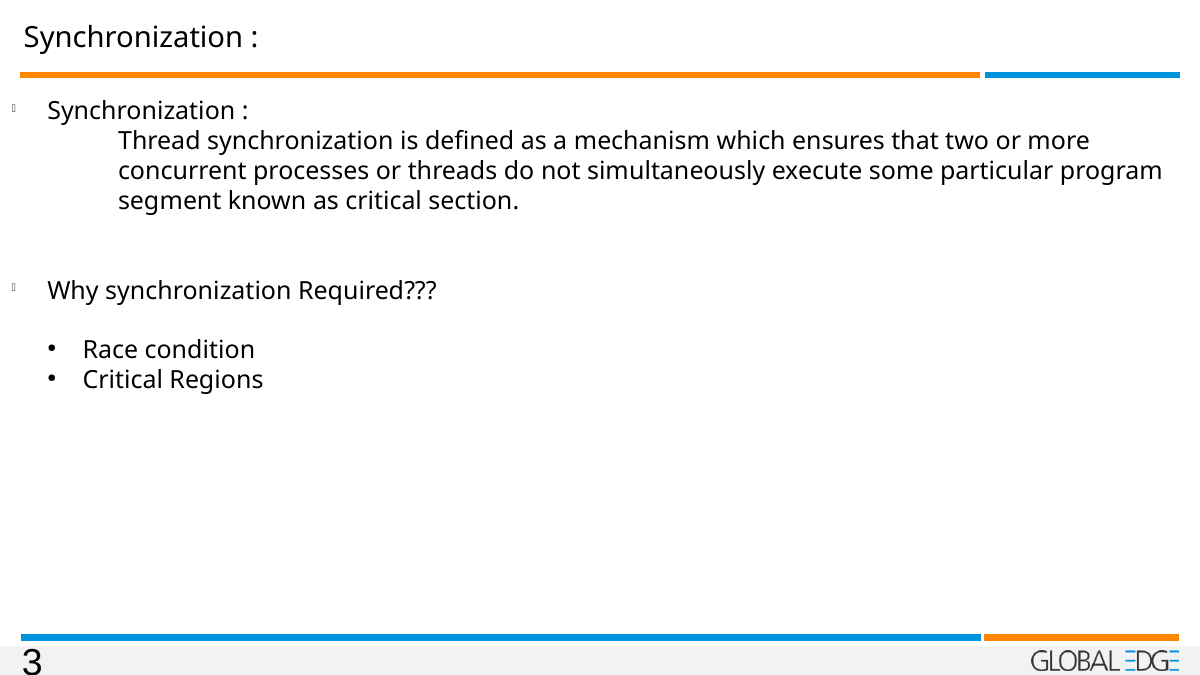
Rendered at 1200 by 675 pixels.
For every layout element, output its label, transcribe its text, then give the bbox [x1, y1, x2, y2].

picture [1031, 650, 1179, 671]
text_box Synchronization : Thread synchronization is defined as a mechanism which ensures that two or more concurrent processes or threads do not simultaneously execute some particular program segment known as critical section. Why synchronization Required??? Race condition Critical Regions [11, 94, 1170, 626]
text_box Synchronization : [12, 9, 1088, 63]
